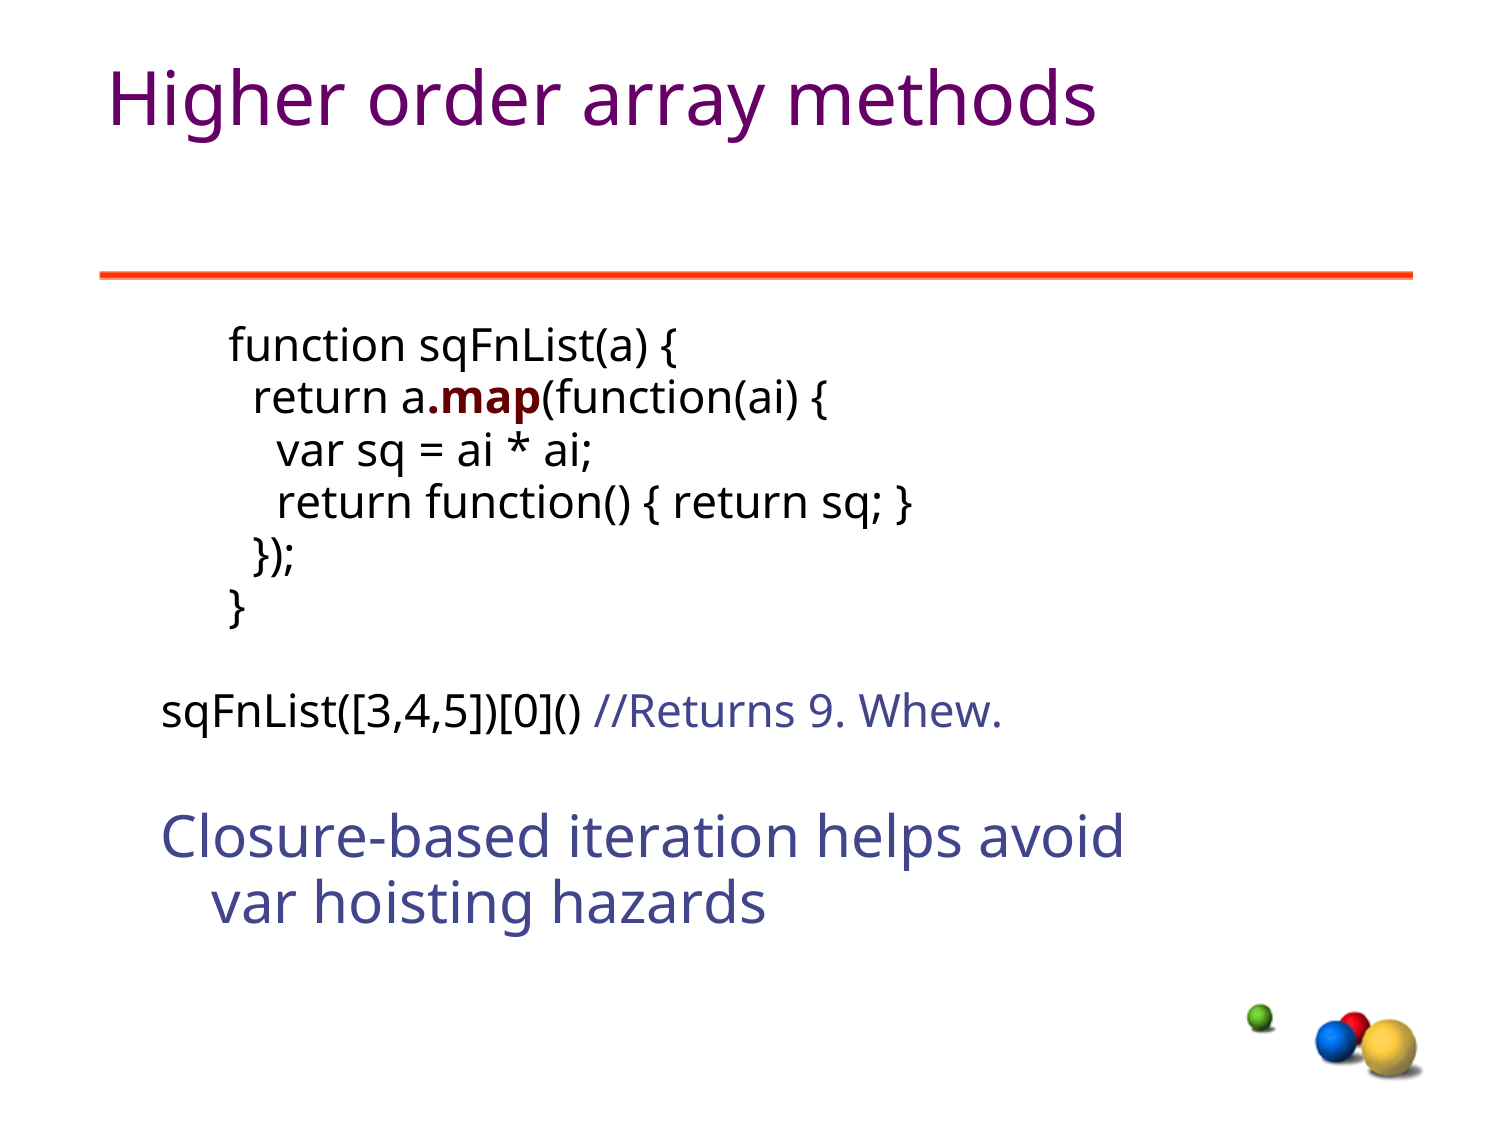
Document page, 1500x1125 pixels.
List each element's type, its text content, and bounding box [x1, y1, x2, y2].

subtitle function sqFnList(a) { return a.map(function(ai) { var sq = ai * ai; return function() { return sq; } }); } sqFnList([3,4,5])[0]() //Returns 9. Whew. Closure-based iteration helps avoid var hoisting hazards [144, 320, 1407, 981]
picture [99, 271, 1413, 280]
picture [1224, 999, 1449, 1083]
title Higher order array methods [106, 57, 1369, 231]
